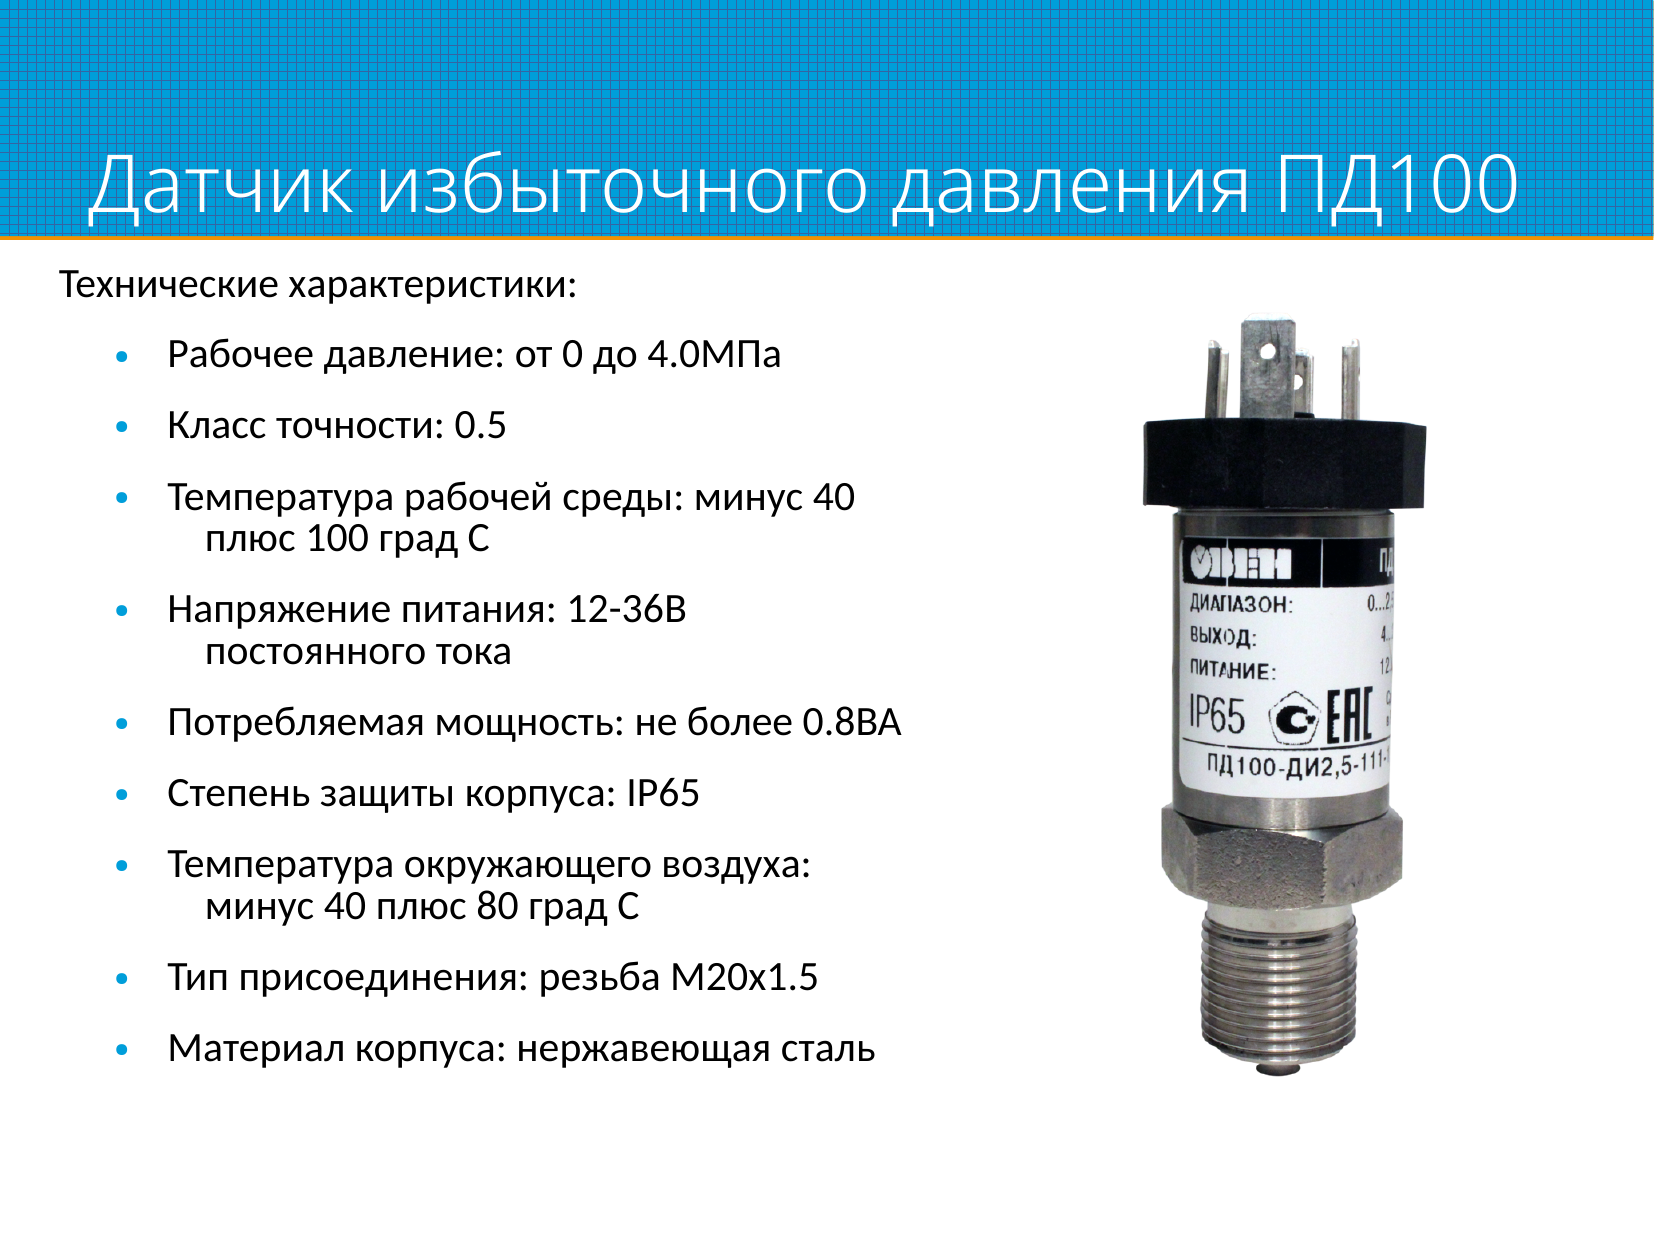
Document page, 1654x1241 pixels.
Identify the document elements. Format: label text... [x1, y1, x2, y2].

title Датчик избыточного давления ПД100 [88, 19, 1565, 237]
list Технические характеристики: Рабочее давление: от 0 до 4.0МПа Класс точности: 0.5 Температура рабочей среды: минус 40 плюс 100 град С Напряжение питания: 12-36В постоянного тока Потребляемая мощность: не более 0.8ВА Степень защиты корпуса: IP65 Температура окружающего воздуха: минус 40 плюс 80 град С Тип присоединения: резьба М20х1.5 Материал корпуса: нержавеющая сталь [59, 265, 916, 1211]
picture [1092, 295, 1477, 1093]
